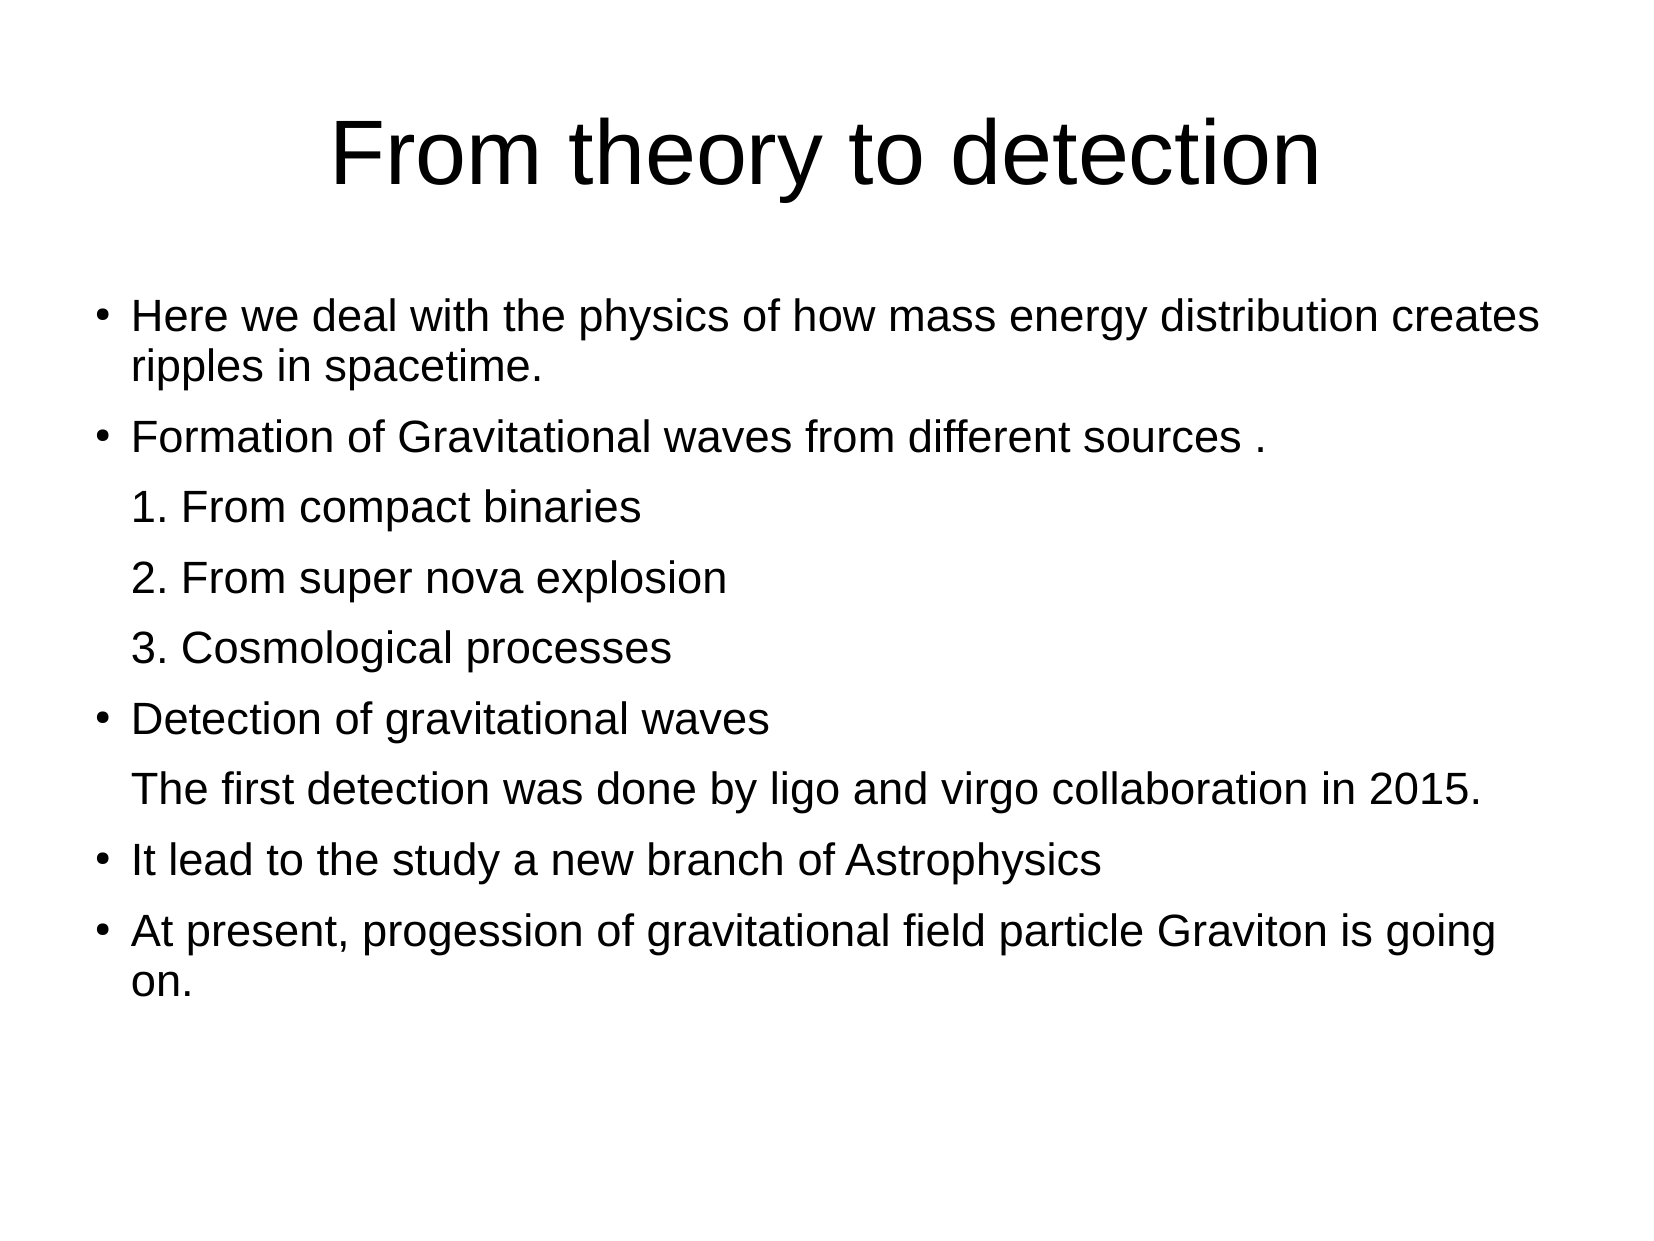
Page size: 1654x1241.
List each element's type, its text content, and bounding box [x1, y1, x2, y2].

list Here we deal with the physics of how mass energy distribution creates ripples in spacetime. Formation of Gravitational waves from different sources . 1. From compact binaries 2. From super nova explosion 3. Cosmological processes Detection of gravitational waves The first detection was done by ligo and virgo collaboration in 2015. It lead to the study a new branch of Astrophysics At present, progession of gravitational field particle Graviton is going on. [82, 290, 1571, 1010]
title From theory to detection [82, 49, 1571, 257]
